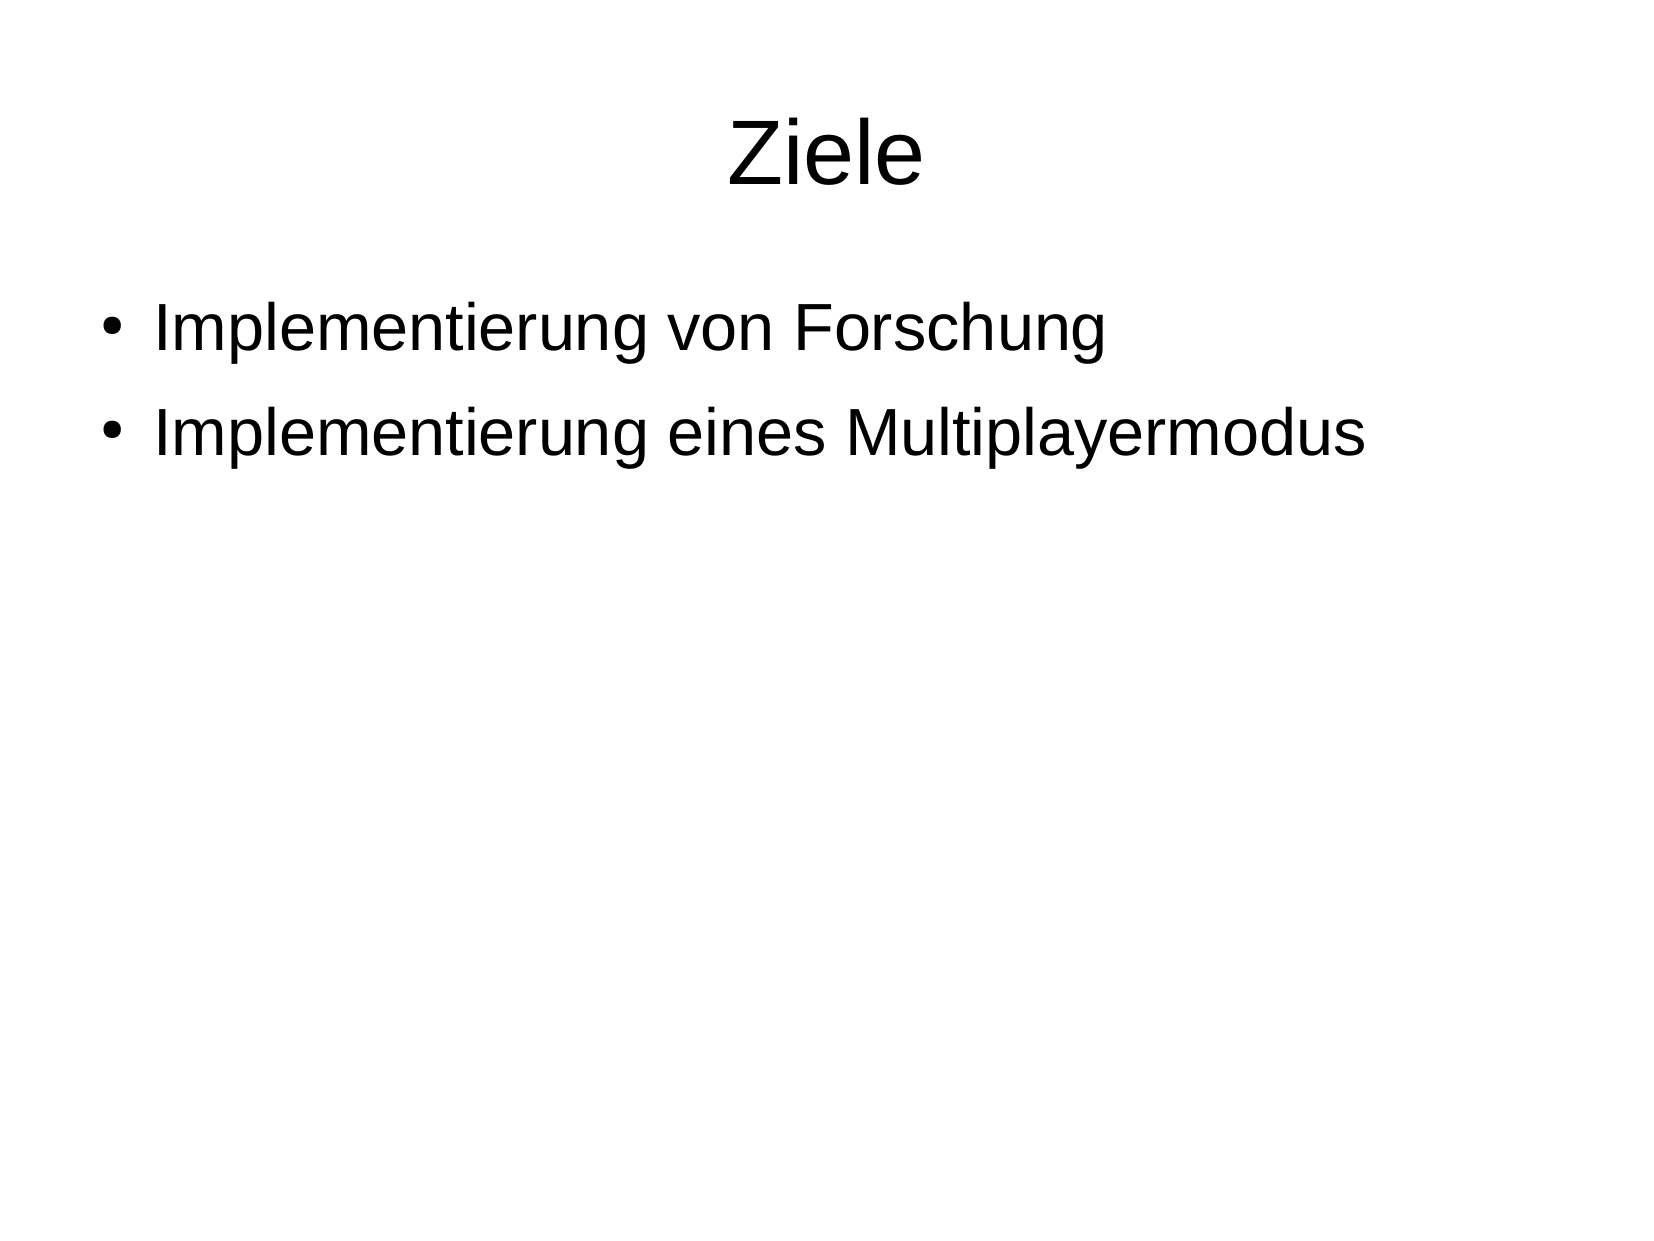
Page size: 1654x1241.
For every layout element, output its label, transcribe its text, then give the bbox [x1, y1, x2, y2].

list Implementierung von Forschung Implementierung eines Multiplayermodus [82, 290, 1571, 1109]
title Ziele [82, 49, 1571, 257]
